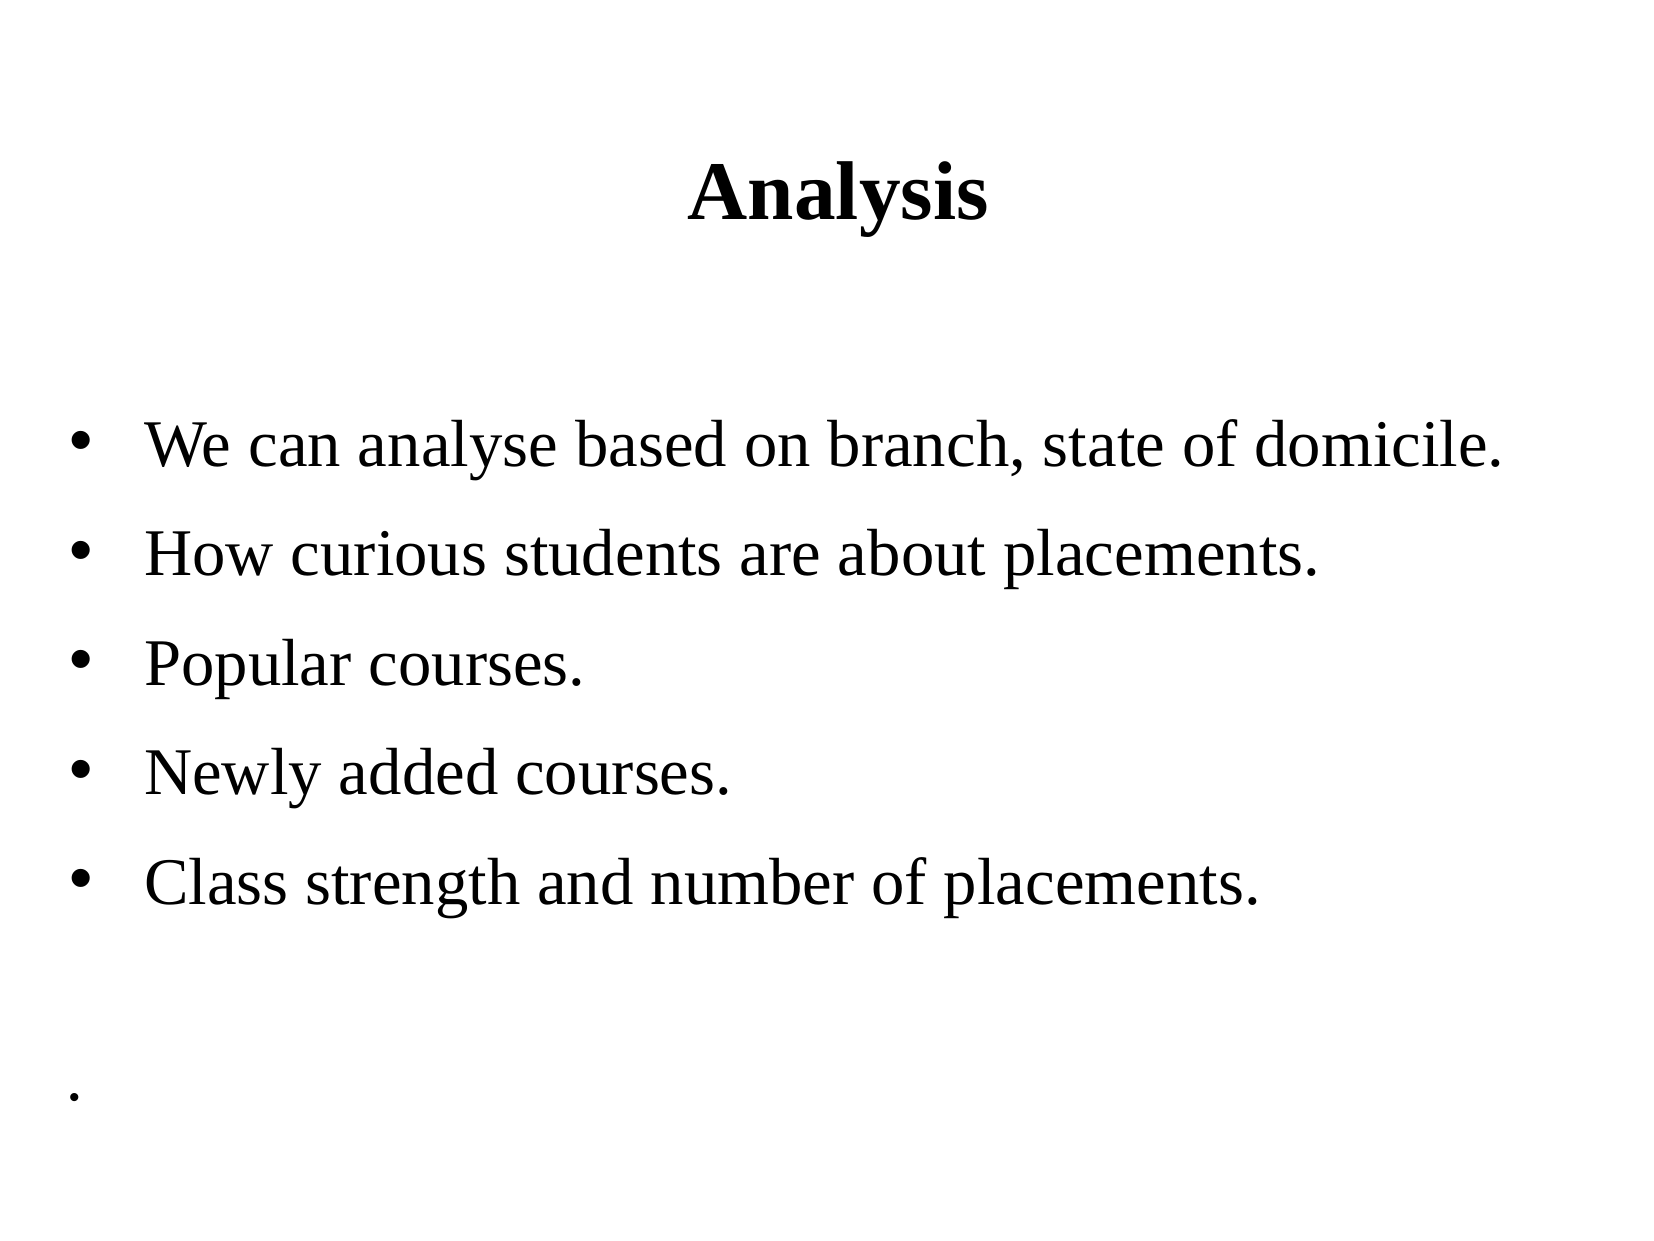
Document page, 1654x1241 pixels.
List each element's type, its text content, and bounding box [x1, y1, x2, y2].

list We can analyse based on branch, state of domicile. How curious students are about placements. Popular courses. Newly added courses. Class strength and number of placements. [69, 399, 1538, 1153]
title Analysis [94, 40, 1583, 331]
